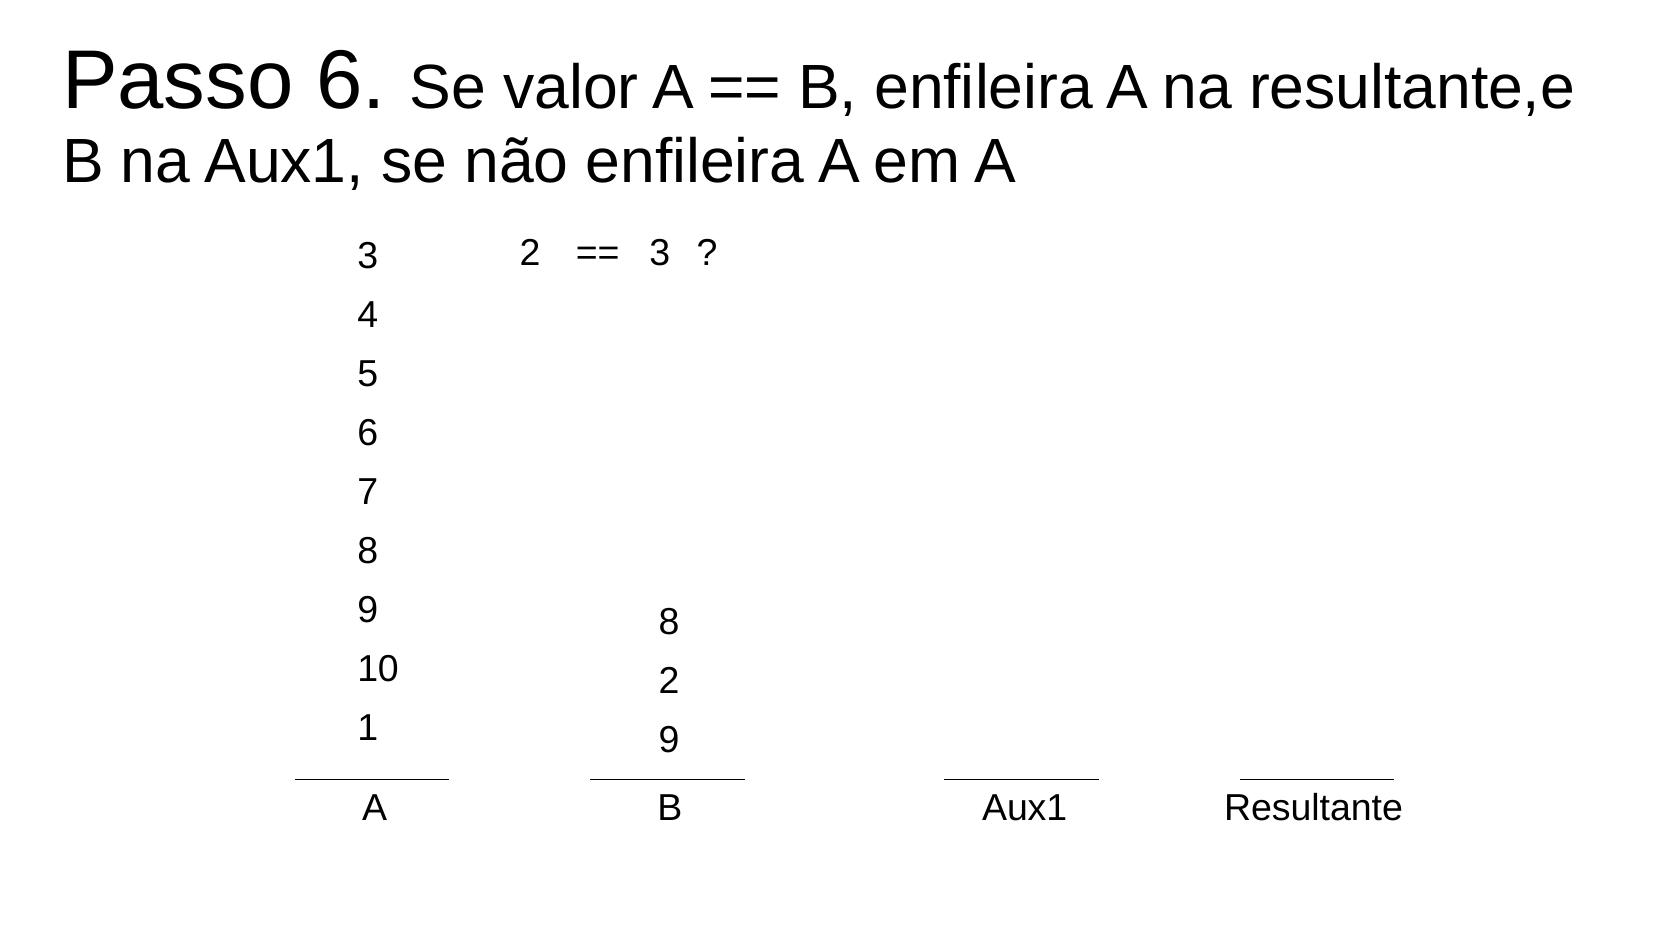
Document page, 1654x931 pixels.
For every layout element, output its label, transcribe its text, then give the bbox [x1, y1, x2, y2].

text_box B [642, 780, 698, 837]
text_box 1 [342, 699, 426, 756]
text_box Passo 6. Se valor A == B, enfileira A na resultante,e B na Aux1, se não enfileira A em A [47, 25, 1607, 274]
text_box Resultante [1209, 779, 1418, 837]
text_box 8 [643, 592, 695, 650]
text_box 7 [342, 462, 393, 520]
text_box ? [681, 224, 733, 282]
text_box Aux1 [967, 780, 1083, 837]
text_box A [347, 779, 508, 837]
text_box 9 [643, 710, 695, 768]
text_box == [561, 224, 635, 282]
text_box 3 [342, 226, 393, 284]
text_box 2 [504, 224, 556, 282]
text_box 3 [635, 224, 681, 282]
text_box 8 [342, 521, 393, 579]
text_box 5 [342, 344, 393, 402]
text_box 4 [342, 285, 393, 343]
text_box 9 [342, 580, 393, 638]
text_box 2 [643, 651, 695, 709]
text_box 10 [342, 640, 426, 697]
text_box 6 [342, 403, 393, 461]
